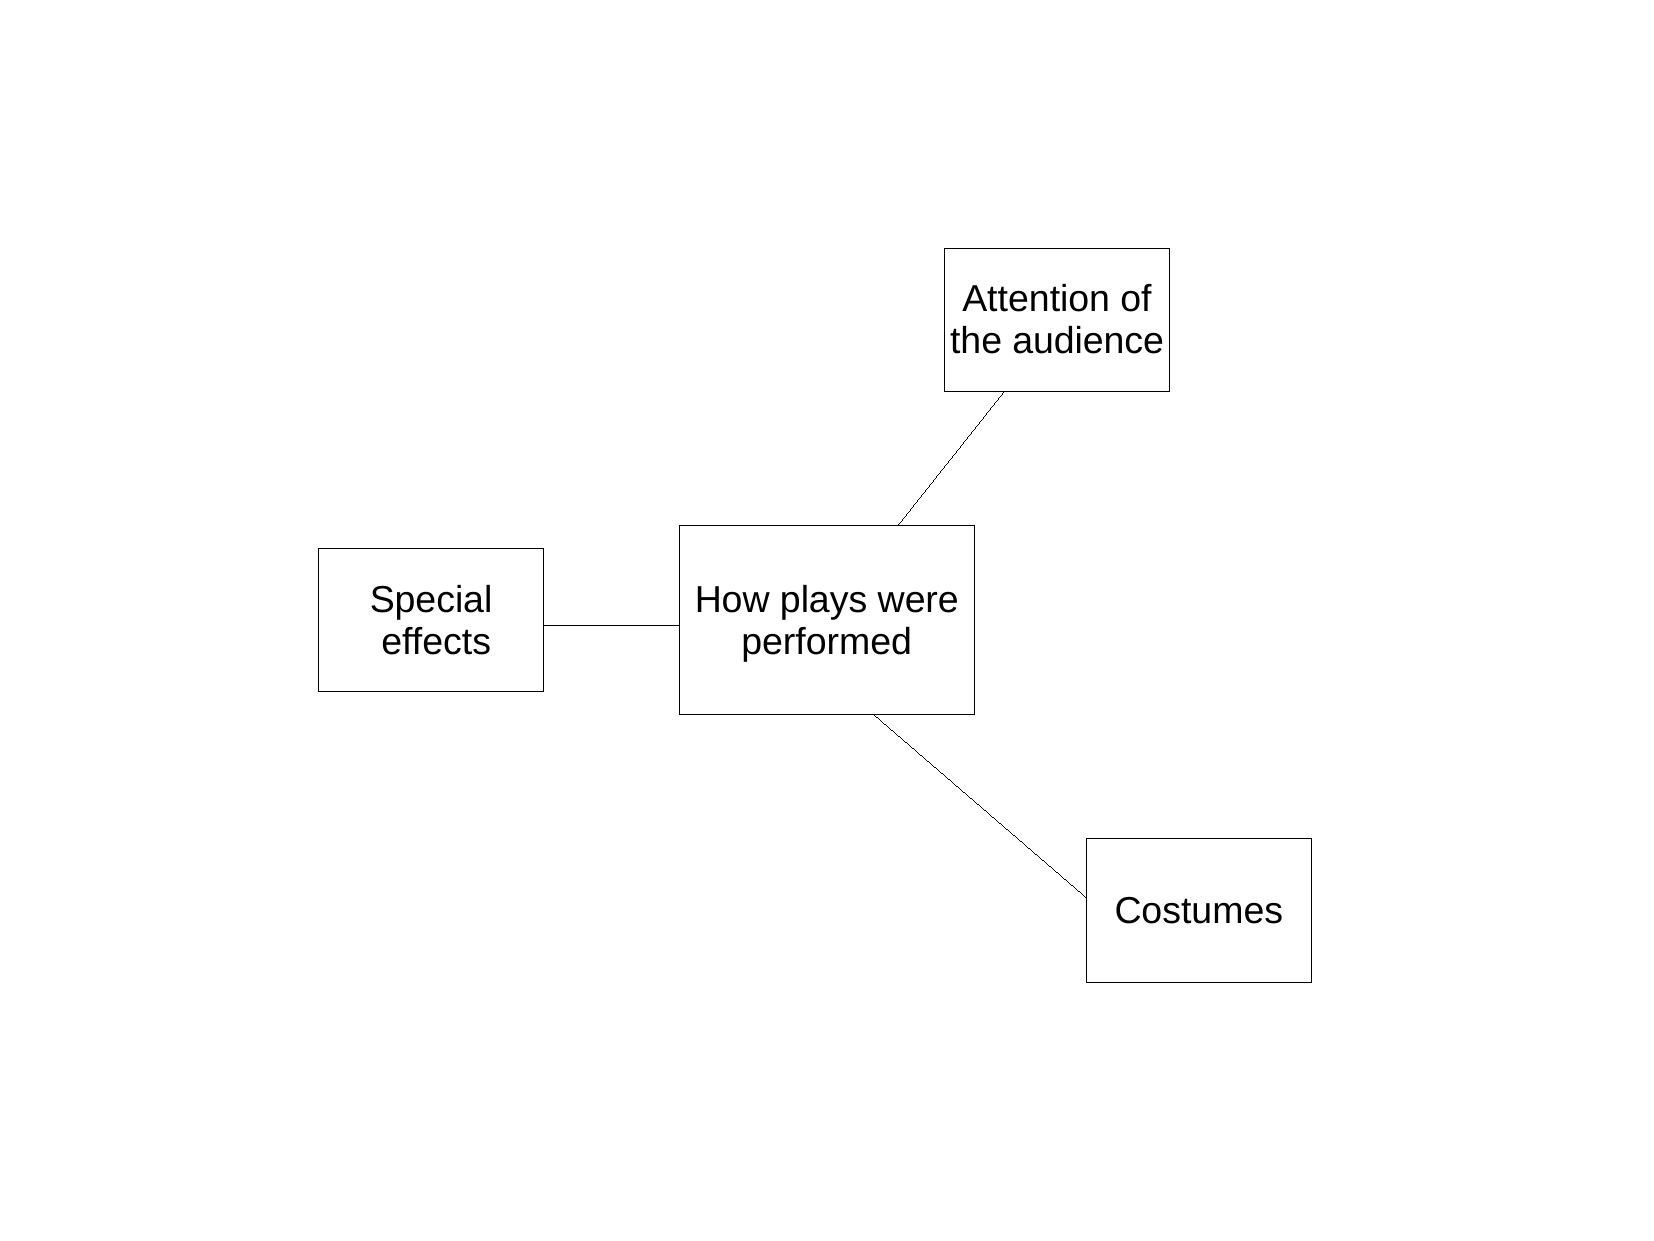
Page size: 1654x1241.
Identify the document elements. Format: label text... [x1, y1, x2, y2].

text_box How plays were performed [679, 525, 975, 715]
text_box Costumes [1086, 838, 1312, 983]
text_box Attention of the audience [944, 248, 1170, 392]
text_box Special effects [318, 548, 544, 692]
